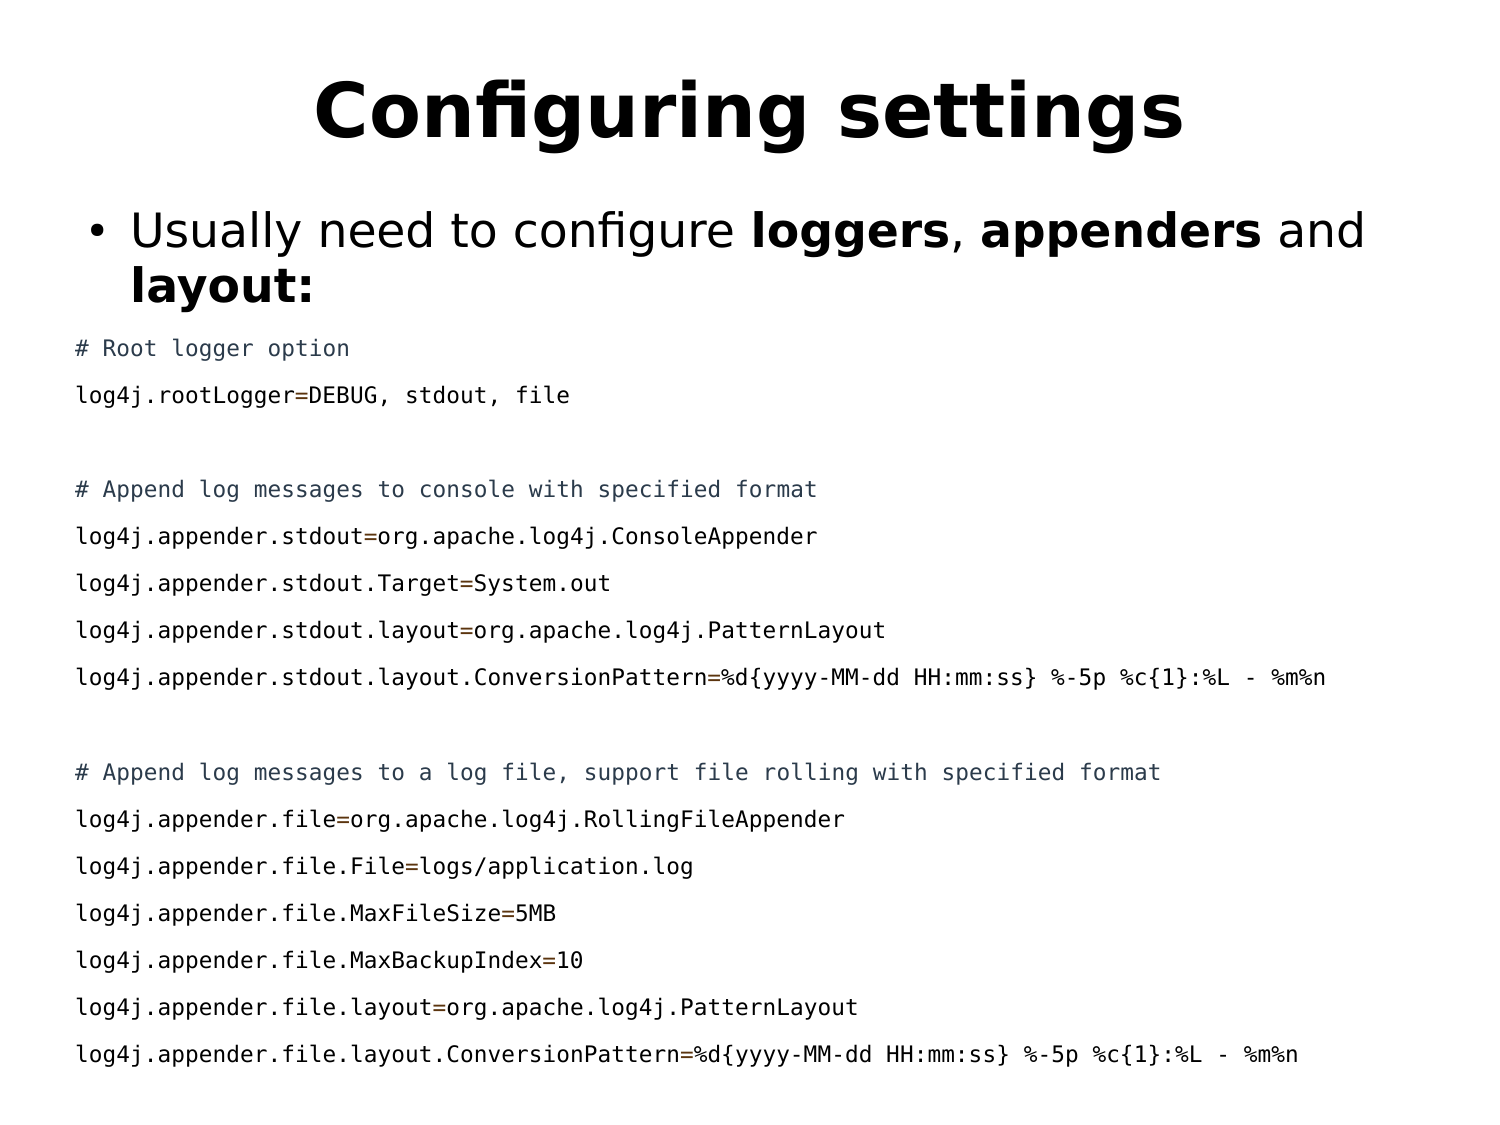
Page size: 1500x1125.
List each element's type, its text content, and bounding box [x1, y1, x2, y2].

list Usually need to configure loggers, appenders and layout: # Root logger option log4j.rootLogger=DEBUG, stdout, file # Append log messages to console with specified format log4j.appender.stdout=org.apache.log4j.ConsoleAppender log4j.appender.stdout.Target=System.out log4j.appender.stdout.layout=org.apache.log4j.PatternLayout log4j.appender.stdout.layout.ConversionPattern=%d{yyyy-MM-dd HH:mm:ss} %-5p %c{1}:%L - %m%n # Append log messages to a log file, support file rolling with specified format log4j.appender.file=org.apache.log4j.RollingFileAppender log4j.appender.file.File=logs/application.log log4j.appender.file.MaxFileSize=5MB log4j.appender.file.MaxBackupIndex=10 log4j.appender.file.layout=org.apache.log4j.PatternLayout log4j.appender.file.layout.ConversionPattern=%d{yyyy-MM-dd HH:mm:ss} %-5p %c{1}:%L - %m%n [75, 204, 1395, 1075]
title Configuring settings [75, 44, 1425, 177]
